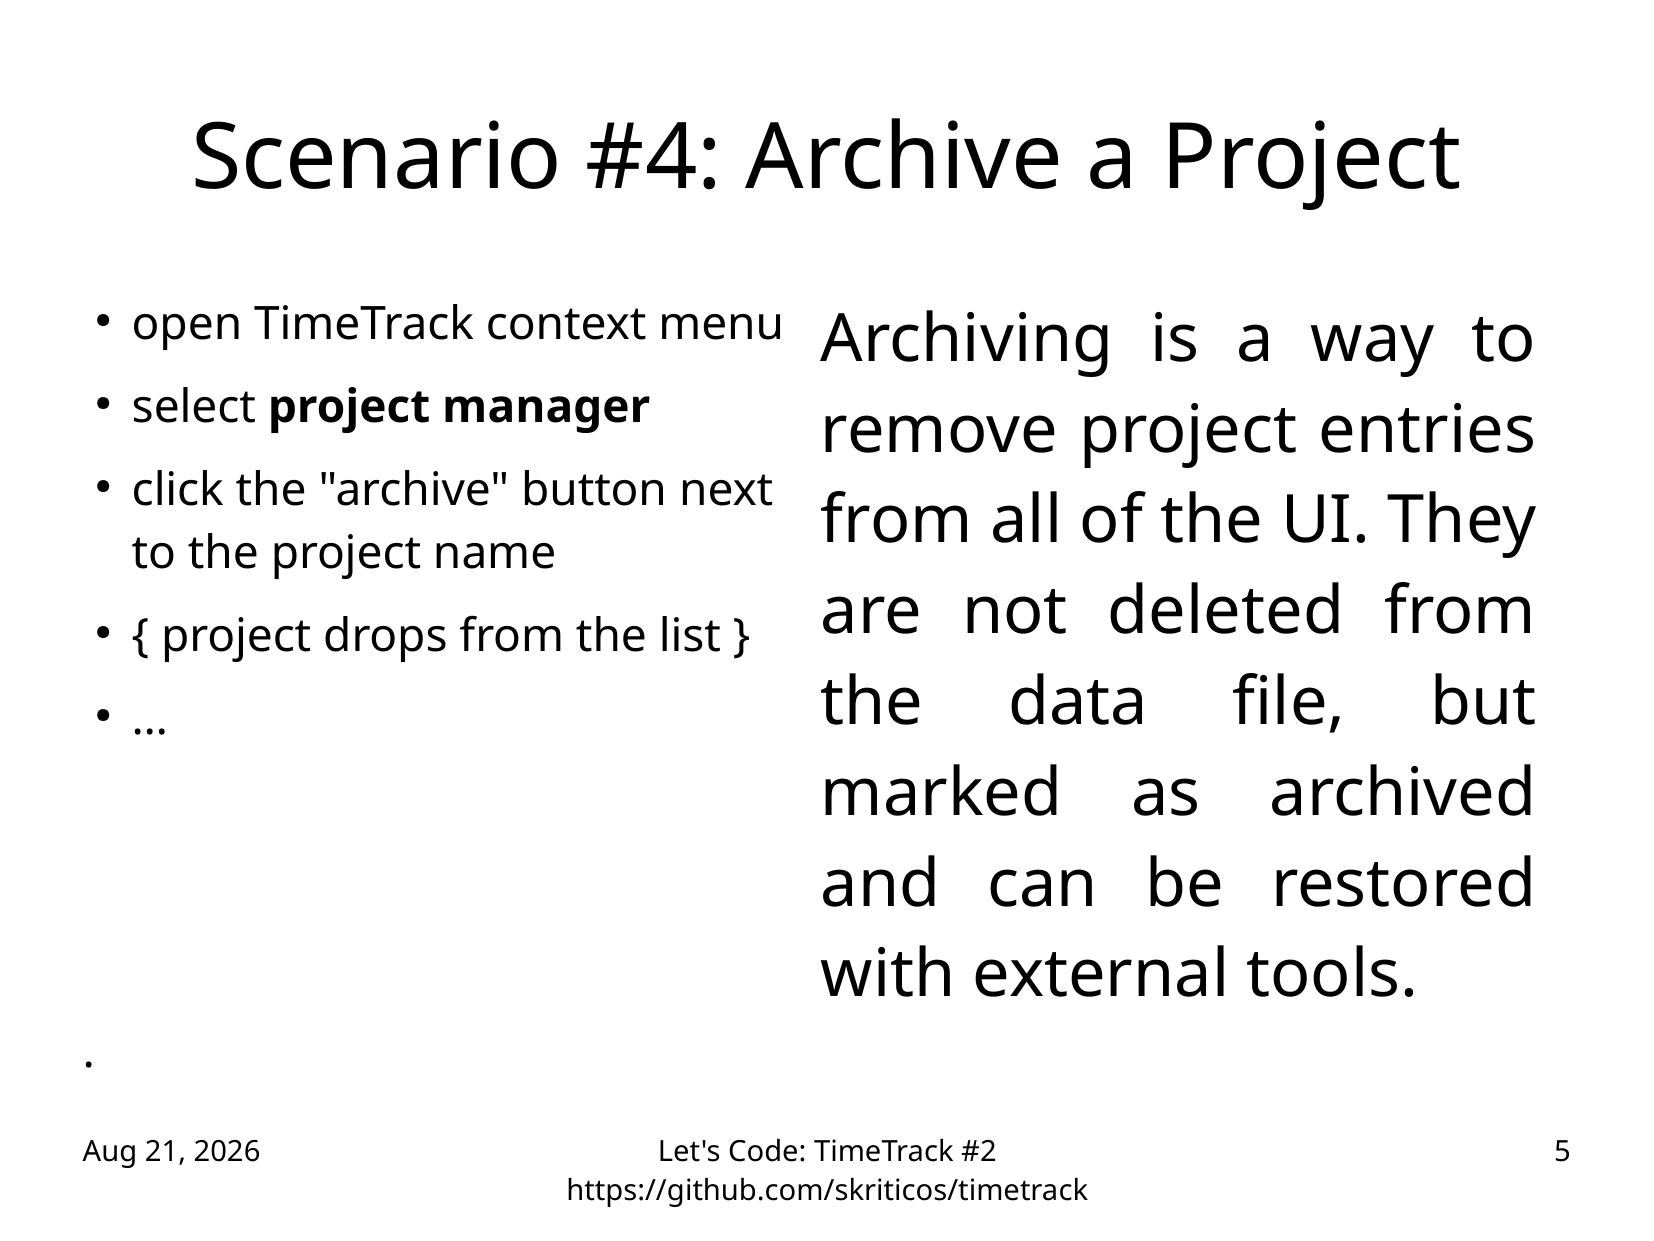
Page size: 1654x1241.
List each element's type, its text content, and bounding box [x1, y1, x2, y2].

list Archiving is a way to remove project entries from all of the UI. They are not deleted from the data file, but marked as archived and can be restored with external tools. [820, 290, 1538, 1098]
list open TimeTrack context menu select project manager click the "archive" button next to the project name { project drops from the list } … . [82, 290, 799, 1098]
title Scenario #4: Archive a Project [82, 49, 1571, 257]
